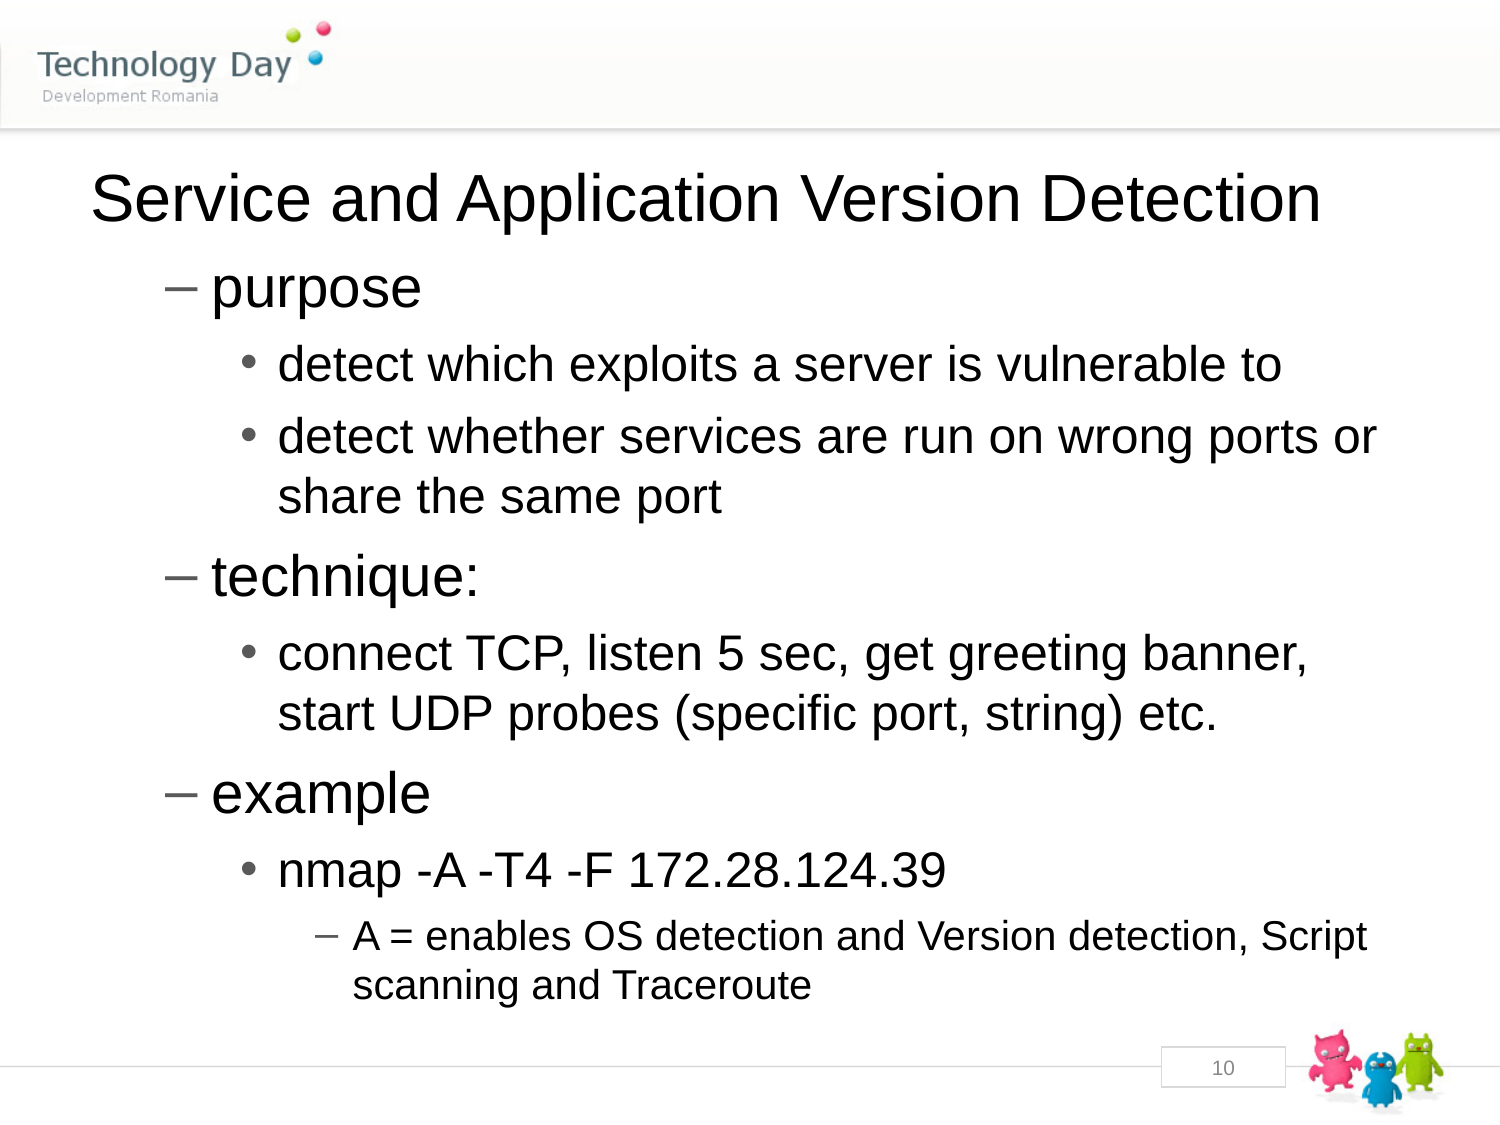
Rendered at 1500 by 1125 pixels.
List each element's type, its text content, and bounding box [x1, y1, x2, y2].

picture [0, 1012, 1500, 1125]
picture [0, 0, 1500, 141]
list Service and Application Version Detection purpose detect which exploits a server is vulnerable to detect whether services are run on wrong ports or share the same port technique: connect TCP, listen 5 sec, get greeting banner, start UDP probes (specific port, string) etc. example nmap -A -T4 -F 172.28.124.39 A = enables OS detection and Version detection, Script scanning and Traceroute [75, 147, 1426, 1016]
